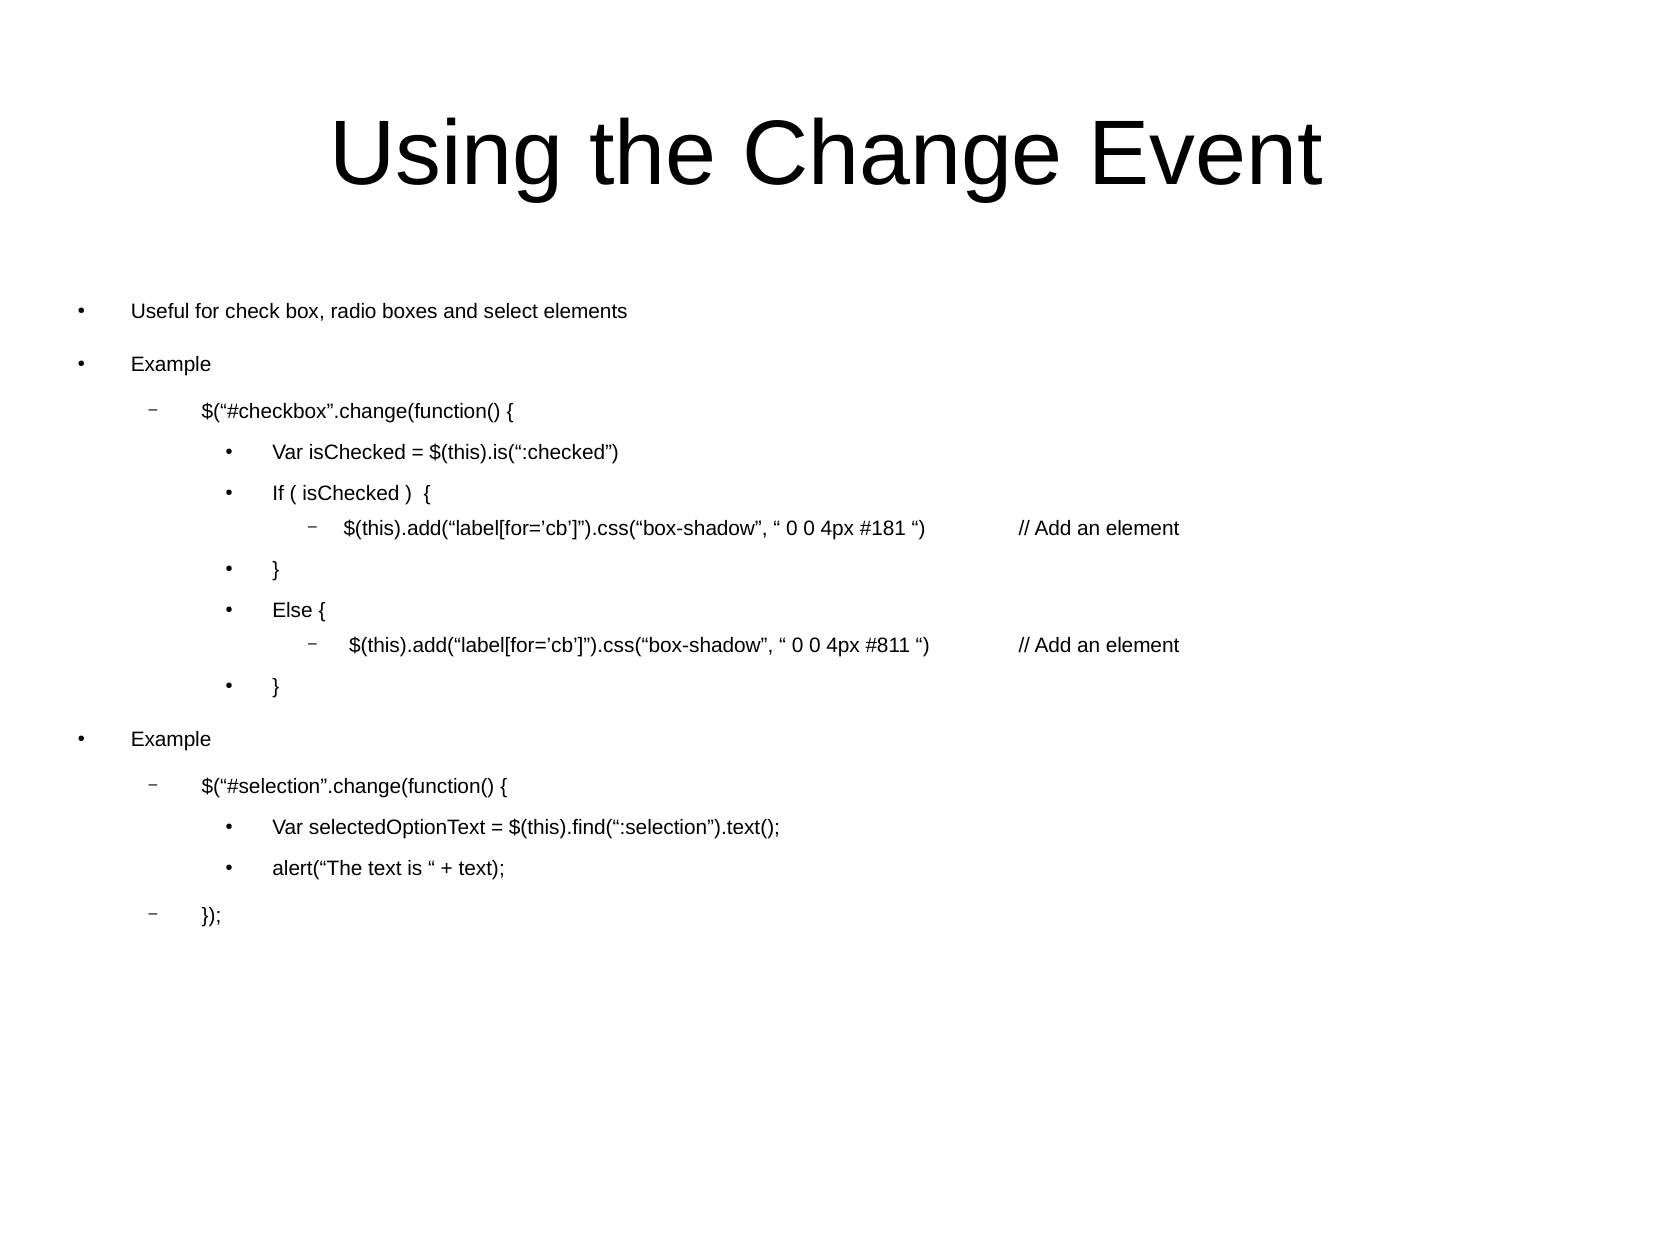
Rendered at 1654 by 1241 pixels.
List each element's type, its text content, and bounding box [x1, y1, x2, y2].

list Useful for check box, radio boxes and select elements Example $(“#checkbox”.change(function() { Var isChecked = $(this).is(“:checked”) If ( isChecked ) { $(this).add(“label[for=’cb’]”).css(“box-shadow”, “ 0 0 4px #181 “) // Add an element } Else { $(this).add(“label[for=’cb’]”).css(“box-shadow”, “ 0 0 4px #811 “) // Add an element } Example $(“#selection”.change(function() { Var selectedOptionText = $(this).find(“:selection”).text(); alert(“The text is “ + text); }); [60, 300, 1553, 1225]
title Using the Change Event [82, 49, 1571, 257]
